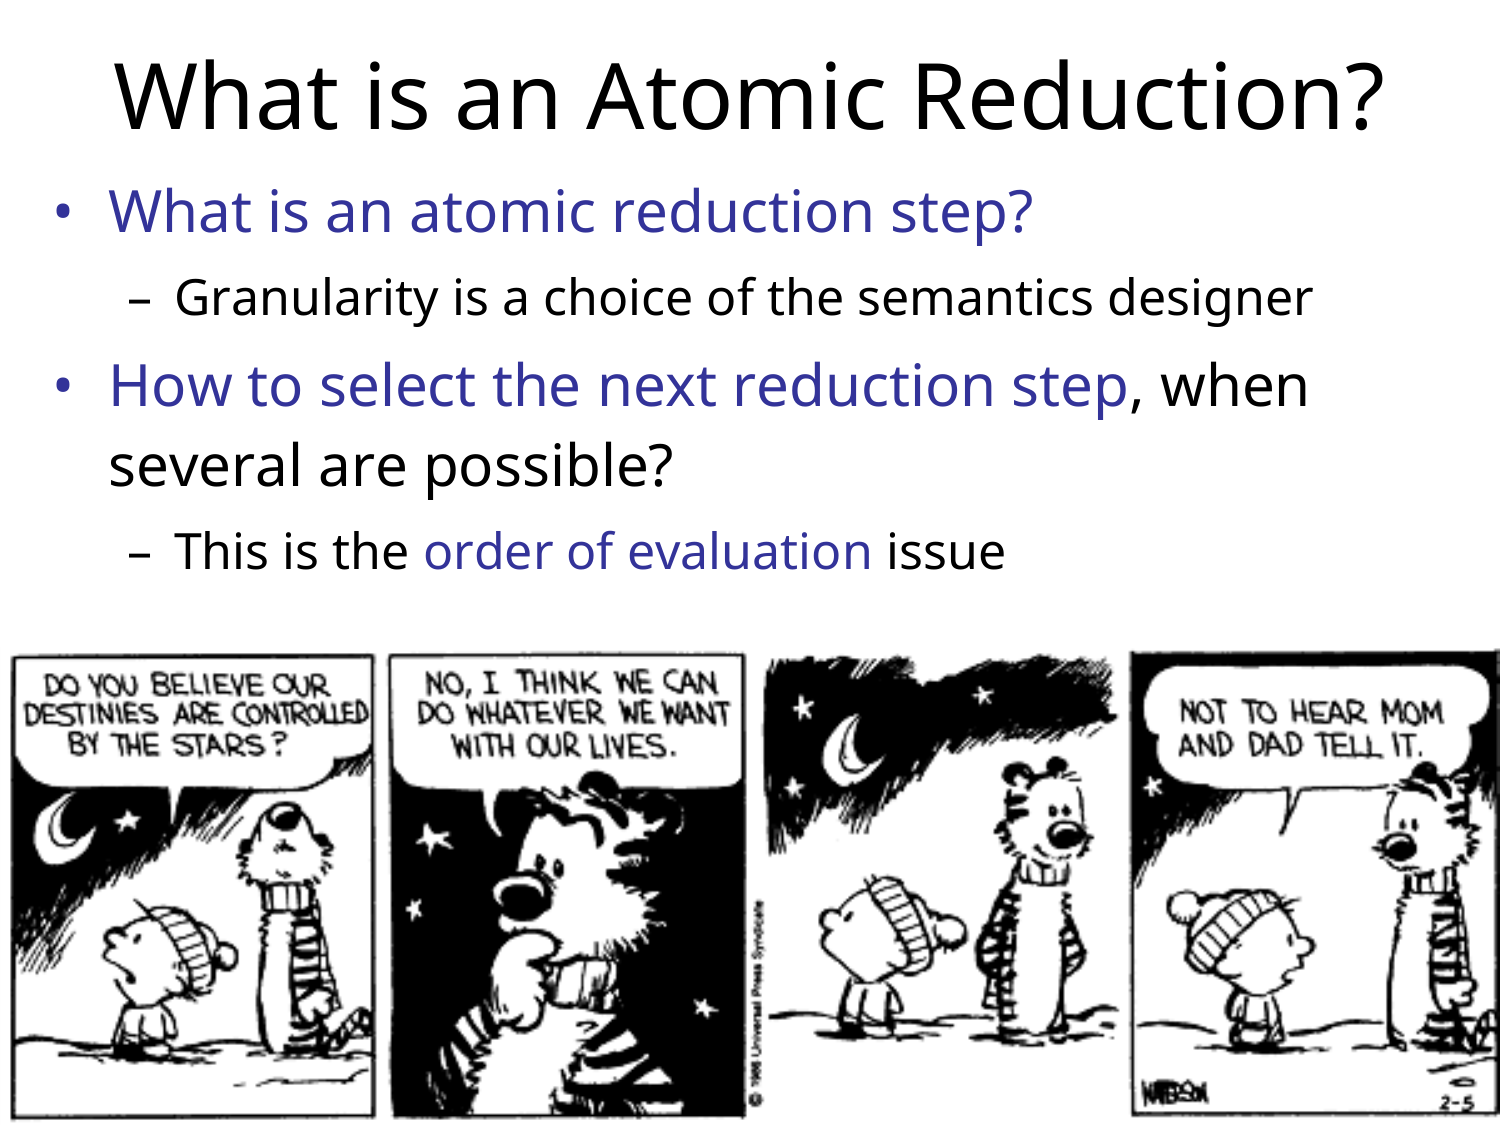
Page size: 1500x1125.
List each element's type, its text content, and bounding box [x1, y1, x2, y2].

picture [0, 647, 1500, 1125]
title What is an Atomic Reduction? [75, 0, 1426, 162]
list What is an atomic reduction step? Granularity is a choice of the semantics designer How to select the next reduction step, when several are possible? This is the order of evaluation issue [37, 162, 1463, 647]
